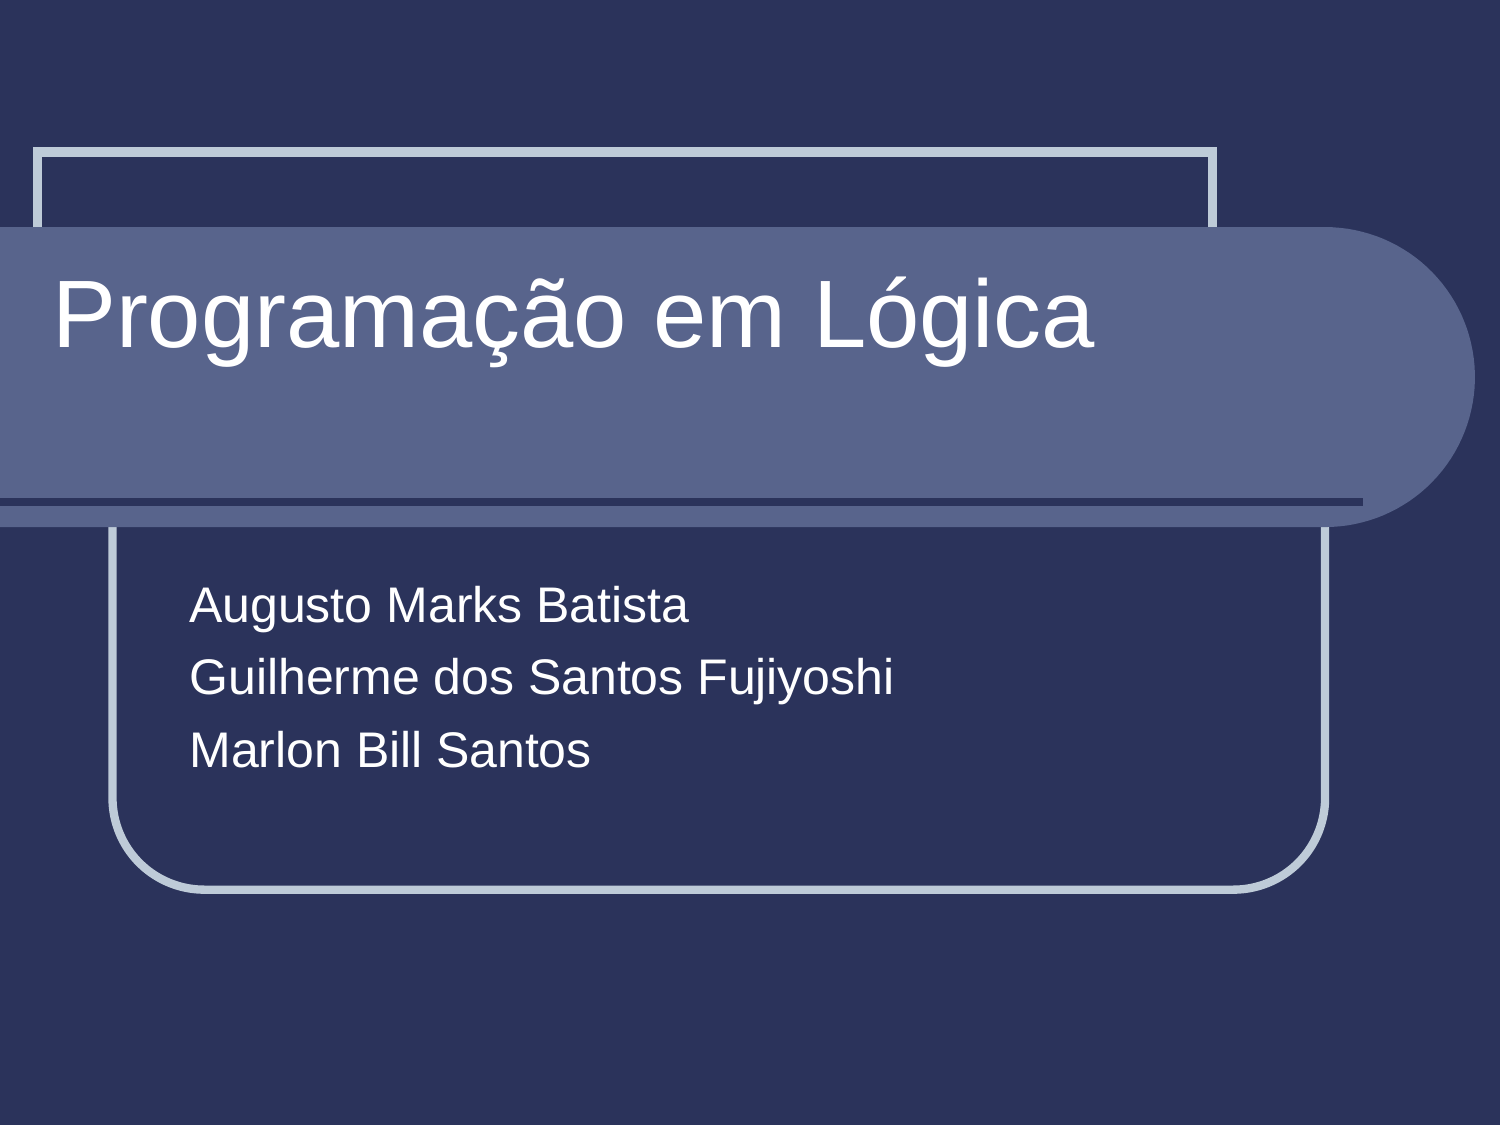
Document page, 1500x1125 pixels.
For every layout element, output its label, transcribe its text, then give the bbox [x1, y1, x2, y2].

title Programação em Lógica [37, 234, 1363, 499]
subtitle Augusto Marks Batista Guilherme dos Santos Fujiyoshi Marlon Bill Santos [174, 564, 1263, 840]
